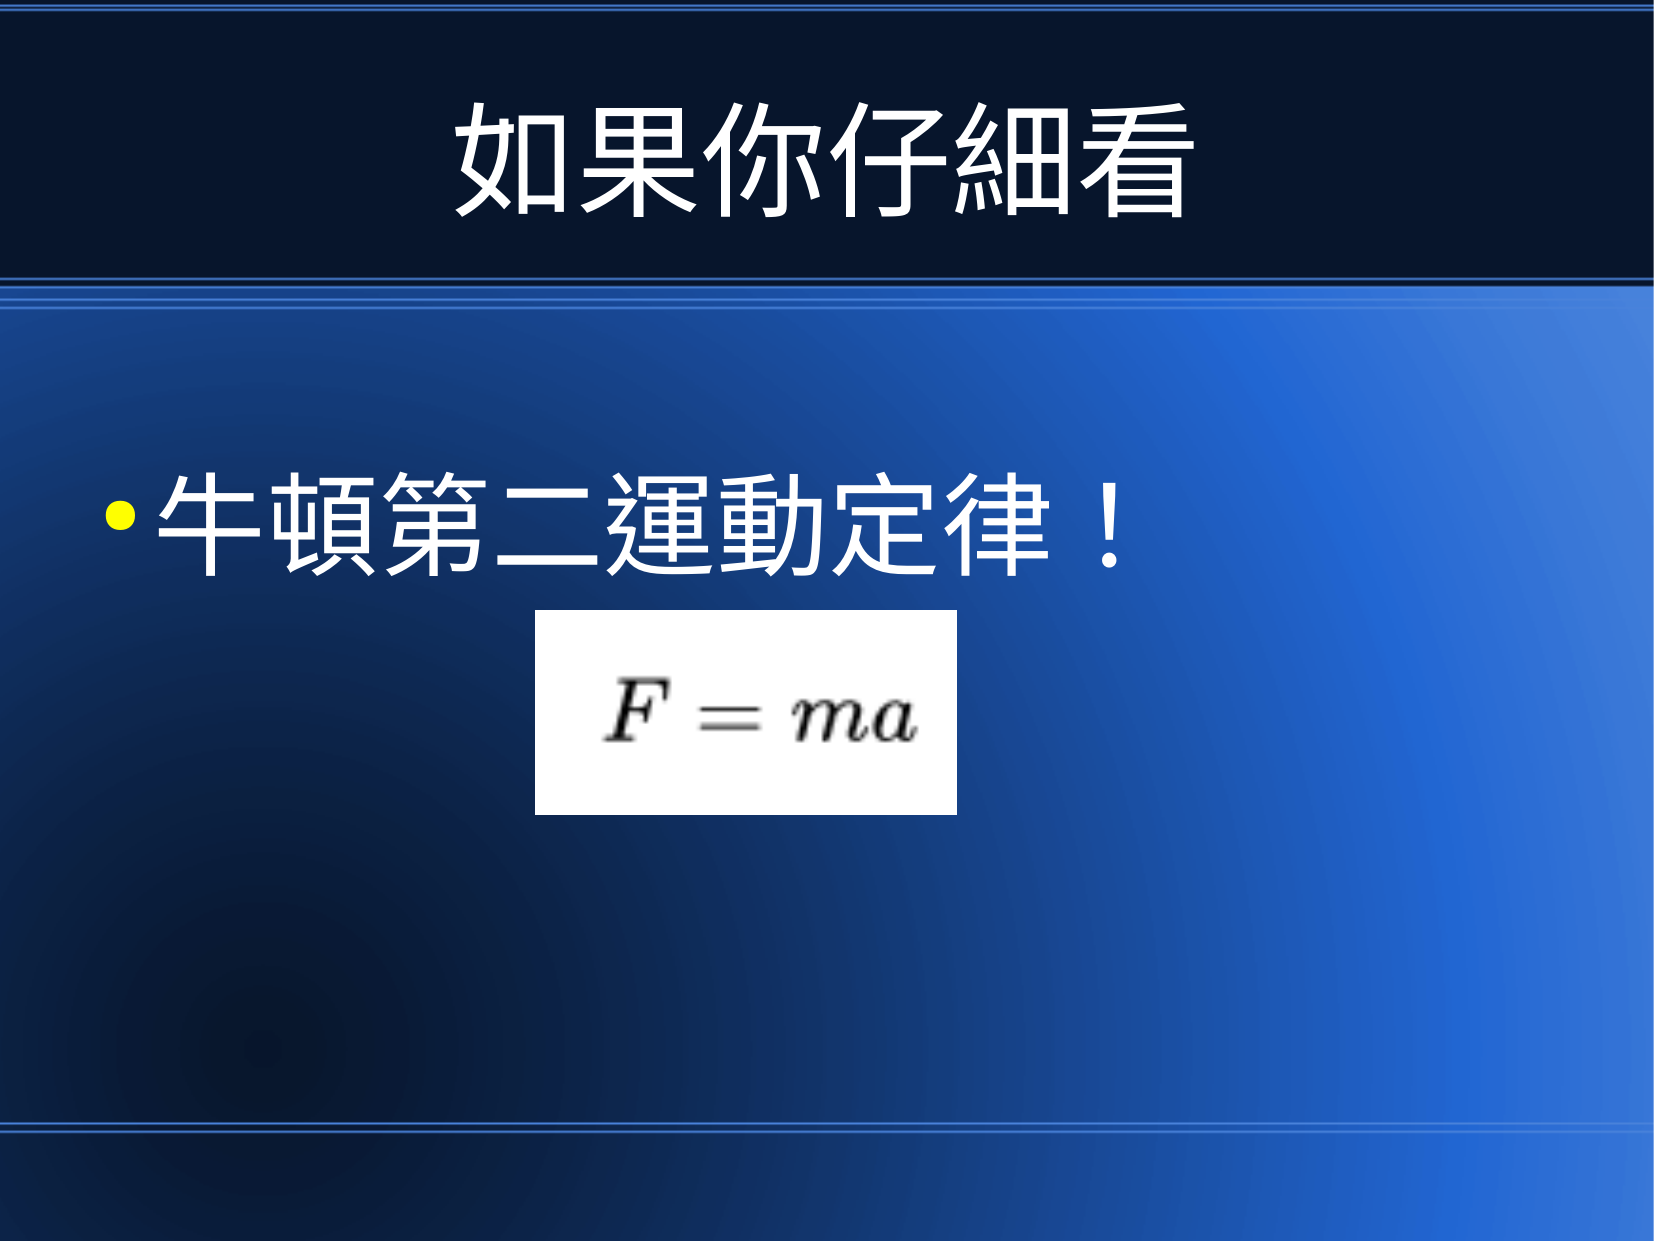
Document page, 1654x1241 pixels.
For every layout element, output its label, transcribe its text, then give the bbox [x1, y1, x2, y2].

list 牛頓第二運動定律！ [82, 355, 1571, 1241]
picture [535, 610, 957, 815]
picture [0, 0, 1654, 1241]
title 如果你仔細看 [82, 49, 1571, 257]
